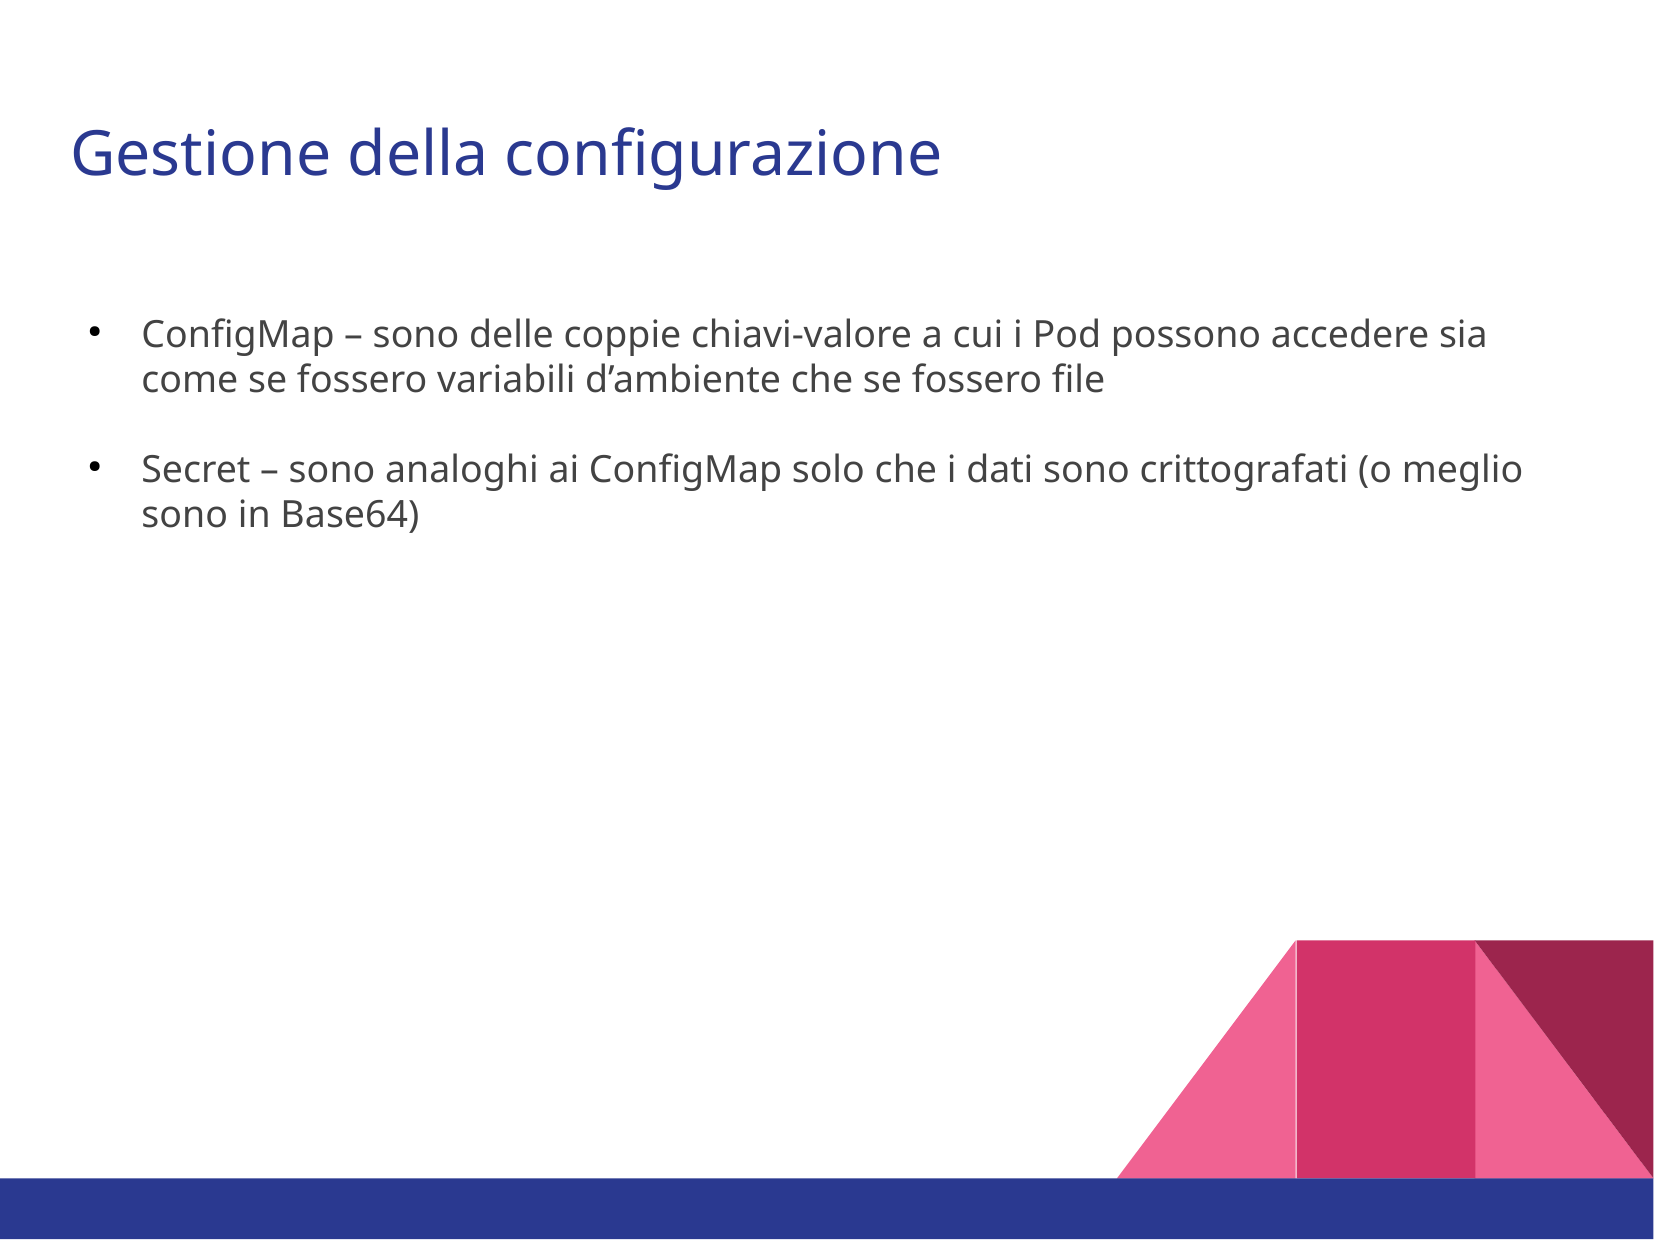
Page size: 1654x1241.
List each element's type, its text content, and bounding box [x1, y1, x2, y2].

list ConfigMap – sono delle coppie chiavi-valore a cui i Pod possono accedere sia come se fossero variabili d’ambiente che se fossero file Secret – sono analoghi ai ConfigMap solo che i dati sono crittografati (o meglio sono in Base64) [55, 295, 1597, 1101]
title Gestione della configurazione [55, 98, 1597, 245]
